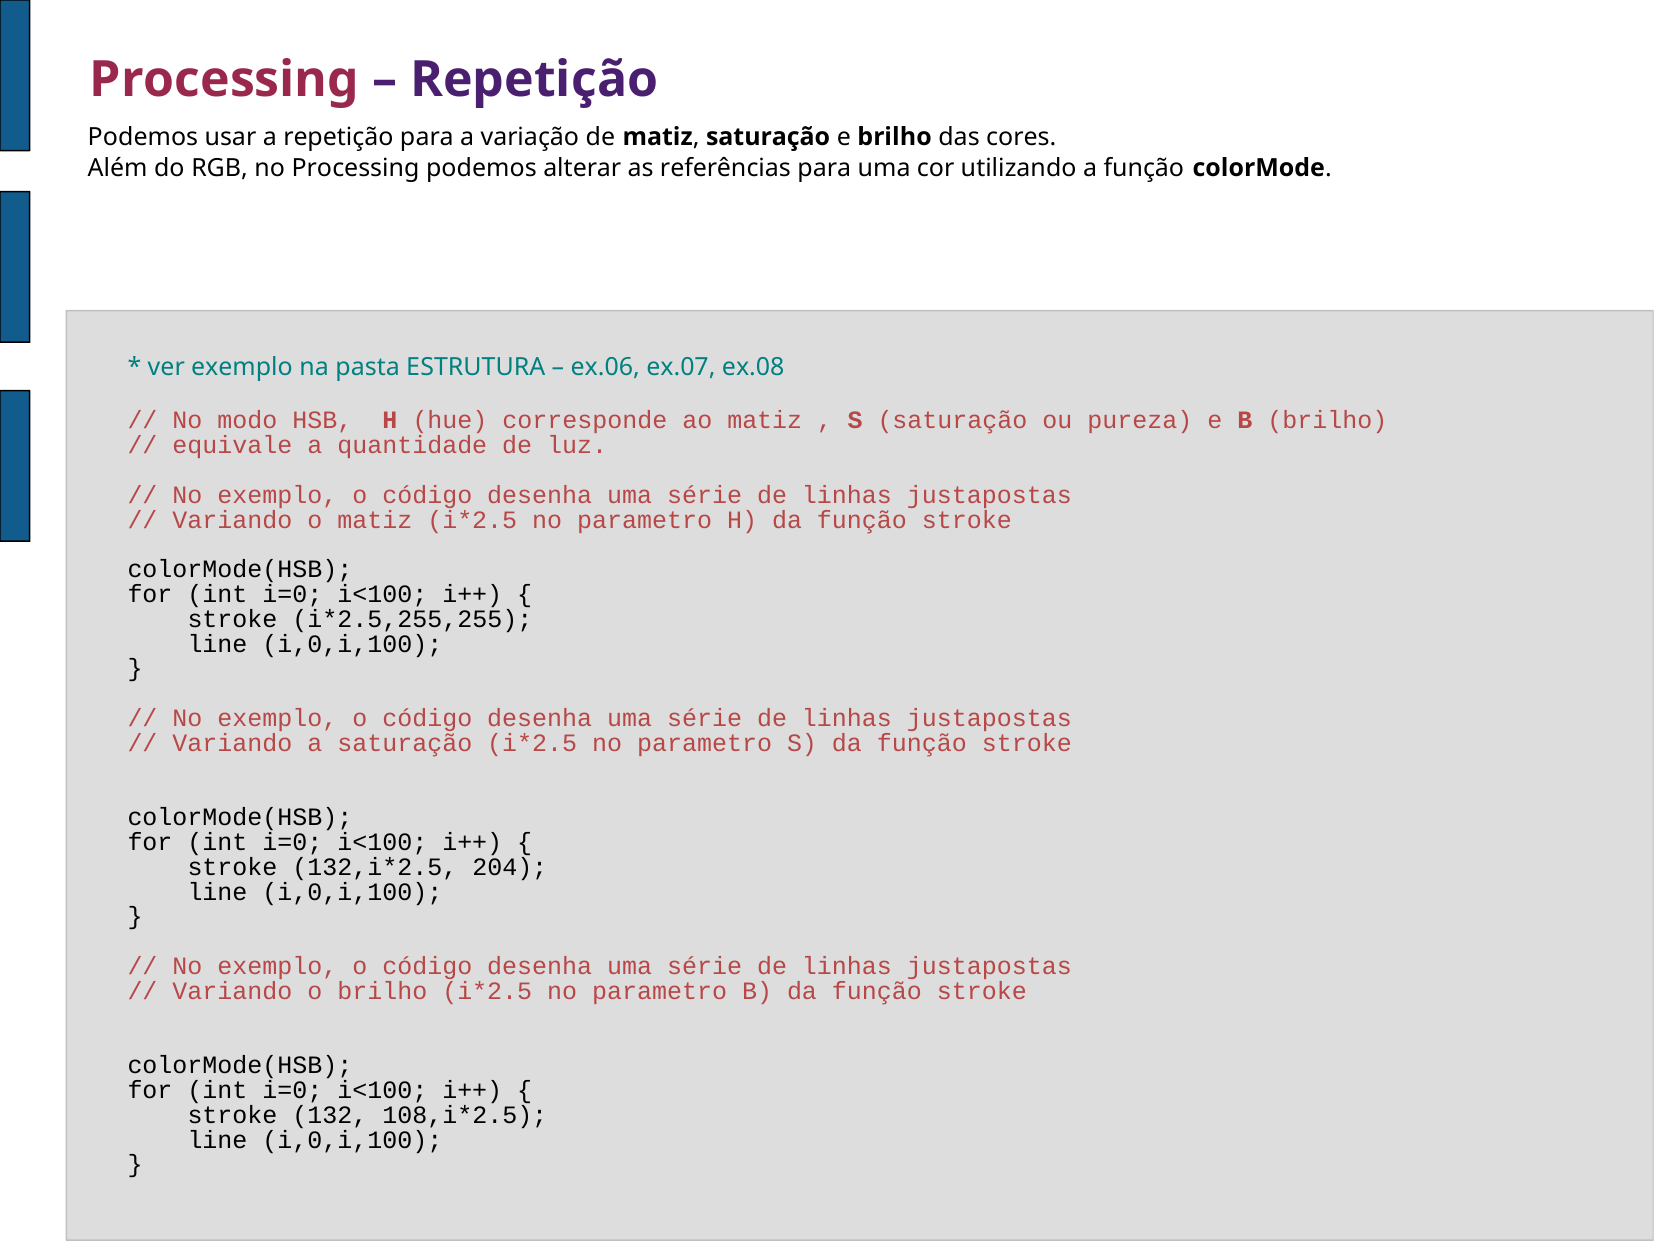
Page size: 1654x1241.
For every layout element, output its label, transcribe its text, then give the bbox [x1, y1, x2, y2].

text_box Podemos usar a repetição para a variação de matiz, saturação e brilho das cores. Além do RGB, no Processing podemos alterar as referências para uma cor utilizando a função colorMode. [72, 112, 1529, 188]
text_box * ver exemplo na pasta ESTRUTURA – ex.06, ex.07, ex.08 // No modo HSB, H (hue) corresponde ao matiz , S (saturação ou pureza) e B (brilho) // equivale a quantidade de luz. // No exemplo, o código desenha uma série de linhas justapostas // Variando o matiz (i*2.5 no parametro H) da função stroke colorMode(HSB); for (int i=0; i<100; i++) { stroke (i*2.5,255,255); line (i,0,i,100); } // No exemplo, o código desenha uma série de linhas justapostas // Variando a saturação (i*2.5 no parametro S) da função stroke colorMode(HSB); for (int i=0; i<100; i++) { stroke (132,i*2.5, 204); line (i,0,i,100); } // No exemplo, o código desenha uma série de linhas justapostas // Variando o brilho (i*2.5 no parametro B) da função stroke colorMode(HSB); for (int i=0; i<100; i++) { stroke (132, 108,i*2.5); line (i,0,i,100); } [112, 338, 1403, 1241]
text_box Processing – Repetição [75, 37, 1501, 112]
